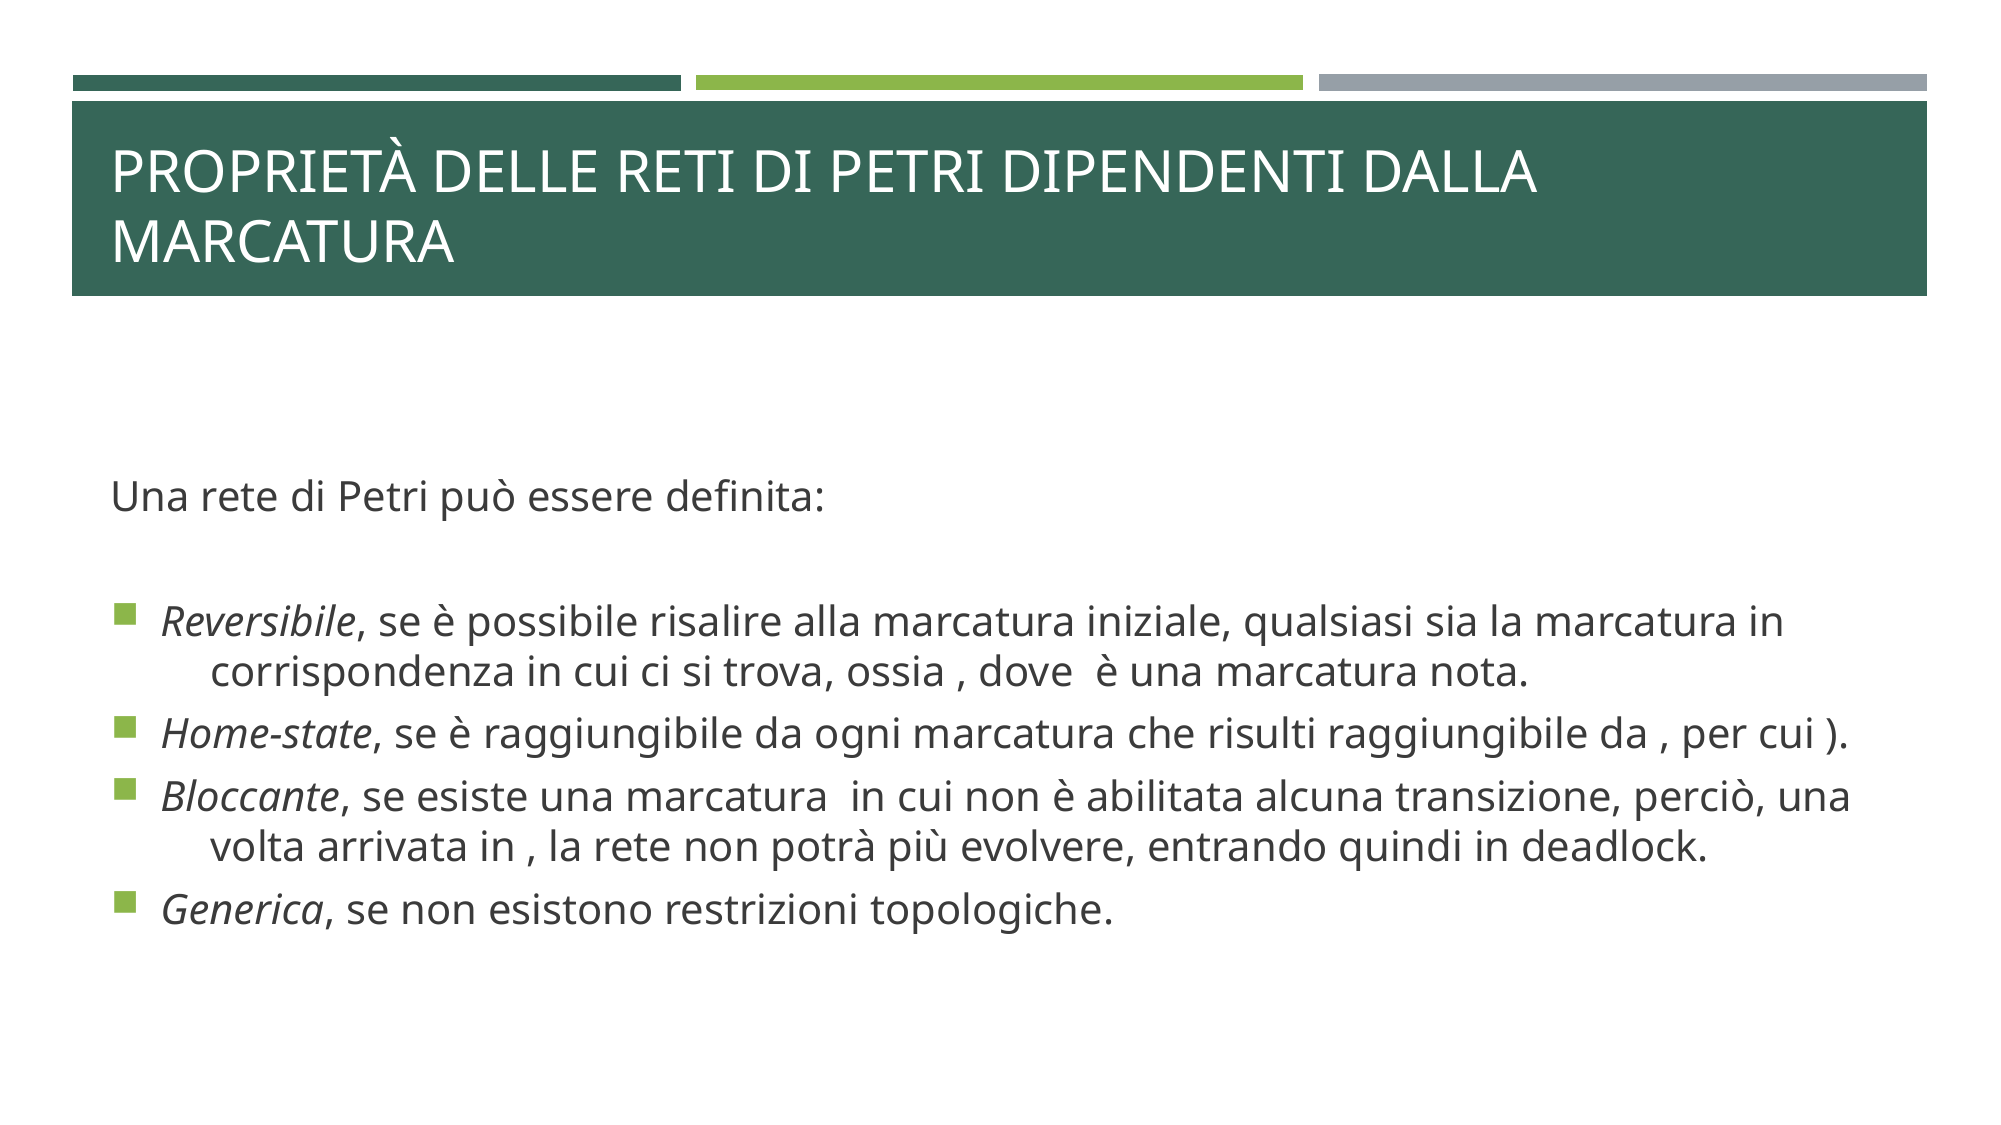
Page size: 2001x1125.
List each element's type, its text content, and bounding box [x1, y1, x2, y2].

title Proprietà delle reti di petri dipendenti dalla marcatura [95, 115, 1905, 282]
list Una rete di Petri può essere definita: Reversibile, se è possibile risalire alla marcatura iniziale, qualsiasi sia la marcatura in corrispondenza in cui ci si trova, ossia , dove è una marcatura nota. Home-state, se è raggiungibile da ogni marcatura che risulti raggiungibile da , per cui ). Bloccante, se esiste una marcatura in cui non è abilitata alcuna transizione, perciò, una volta arrivata in , la rete non potrà più evolvere, entrando quindi in deadlock. Generica, se non esistono restrizioni topologiche. [95, 346, 1905, 1056]
